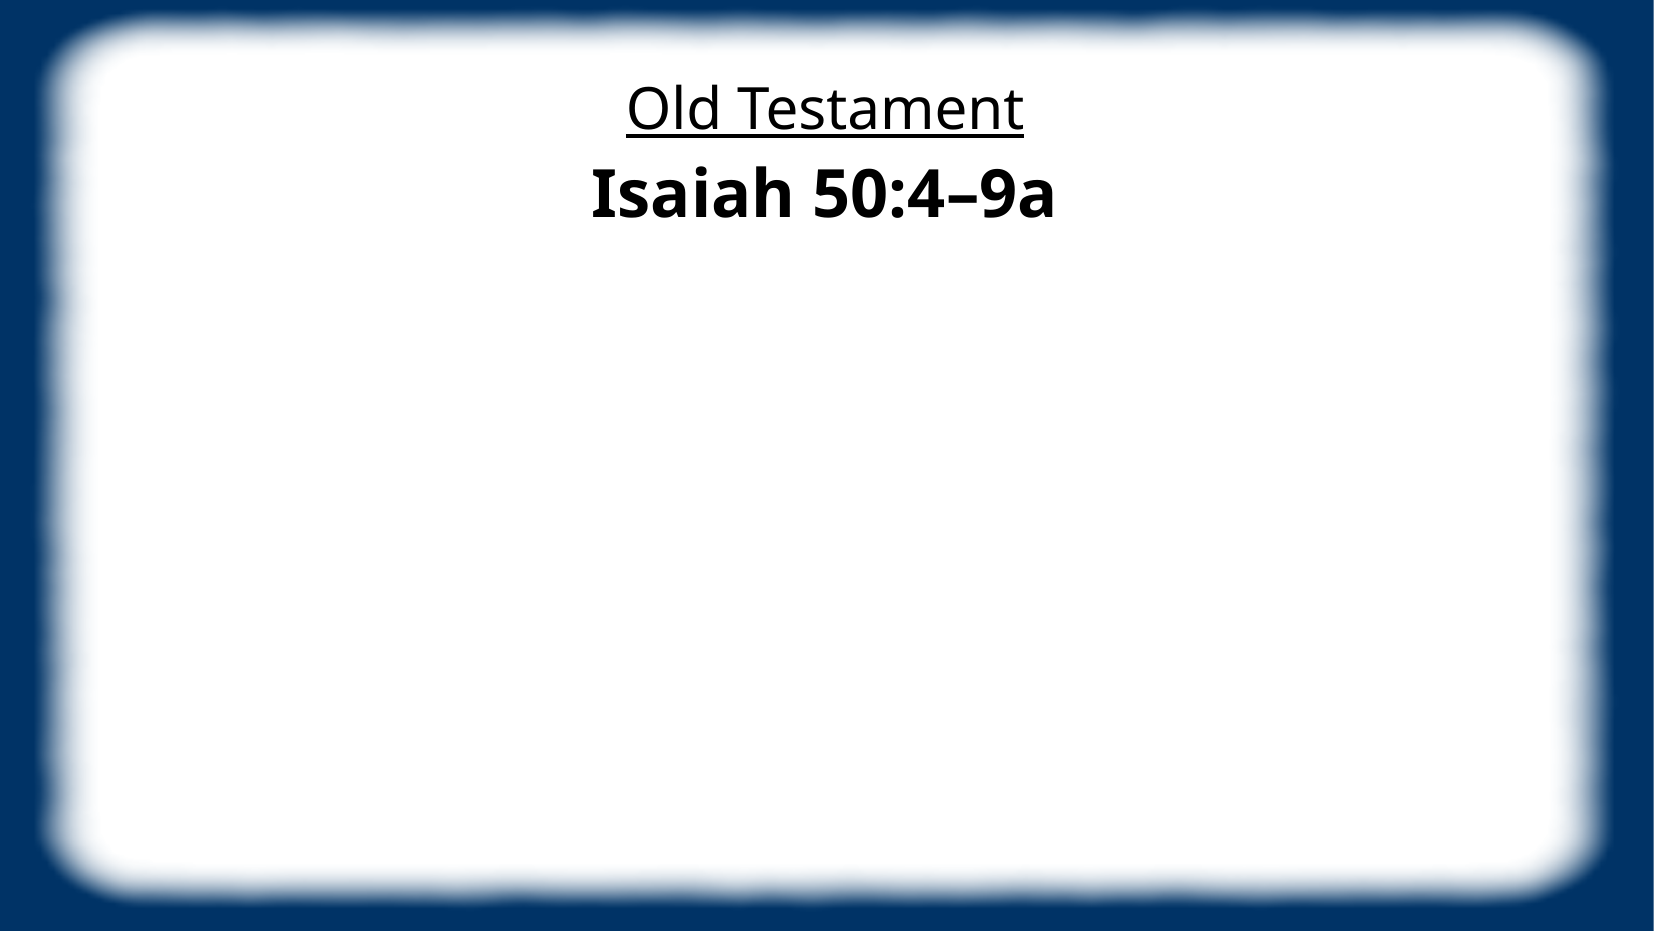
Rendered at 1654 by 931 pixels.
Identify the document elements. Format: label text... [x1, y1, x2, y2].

text_box Old Testament Isaiah 50:4–9a [105, 60, 1546, 241]
picture [0, 0, 1654, 931]
